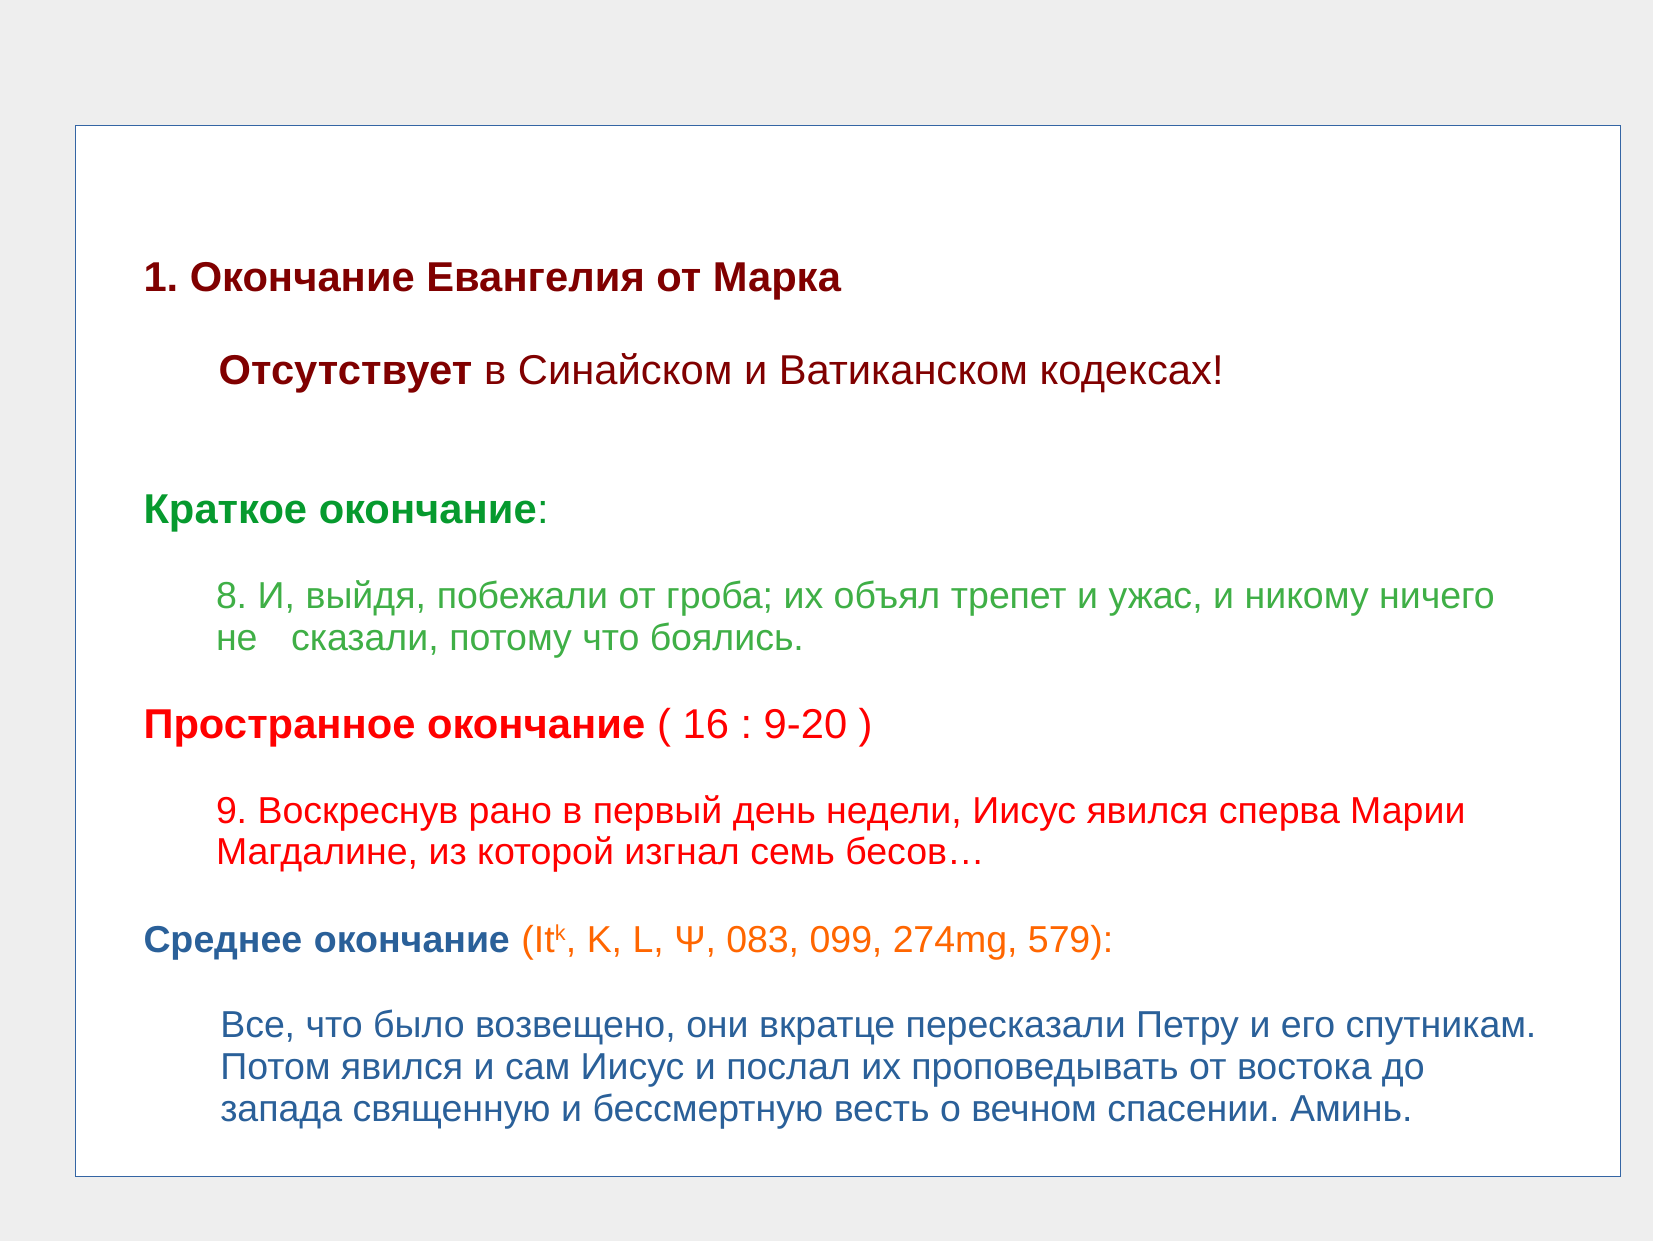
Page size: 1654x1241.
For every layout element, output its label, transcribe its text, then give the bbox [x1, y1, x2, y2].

text_box [75, 125, 1621, 1177]
subtitle 1. Окончание Евангелия от Марка Отсутствует в Синайском и Ватиканском кодексах! Краткое окончание: 8. И, выйдя, побежали от гроба; их объял трепет и ужас, и никому ничего не сказали, потому что боялись. Пространное окончание ( 16 : 9-20 ) 9. Воскреснув рано в первый день недели, Иисус явился сперва Марии Магдалине, из которой изгнал семь бесов… Среднее окончание (Itk, K, L, Ψ, 083, 099, 274mg, 579): Все, что было возвещено, они вкратце пересказали Петру и его спутникам. Потом явился и сам Иисус и послал их проповедывать от востока до запада священную и бессмертную весть о вечном спасении. Аминь. [143, 207, 1539, 1241]
